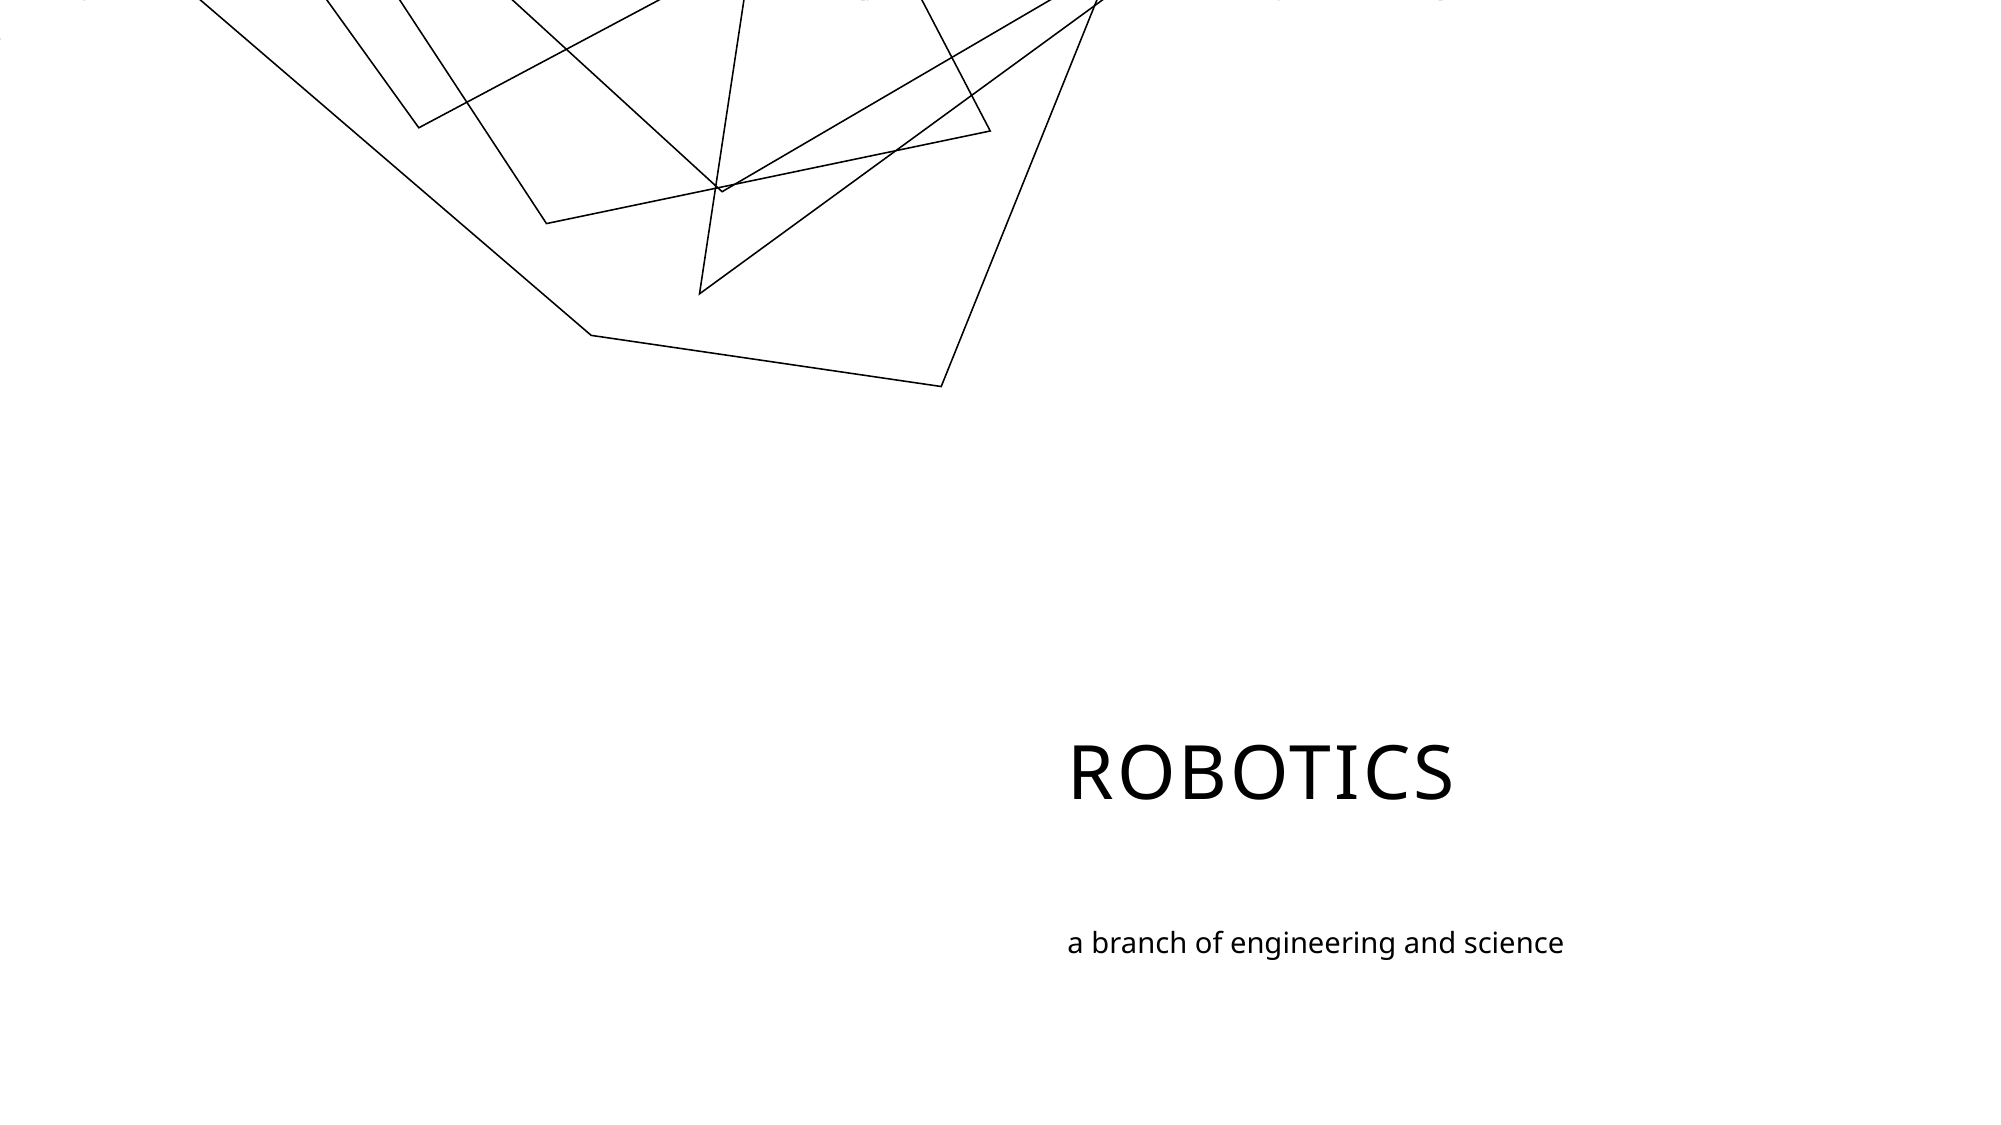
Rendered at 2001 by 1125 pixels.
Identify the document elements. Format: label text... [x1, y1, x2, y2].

subtitle a branch of engineering and science [1052, 916, 1864, 982]
title ROBOTICS [1052, 727, 1864, 912]
